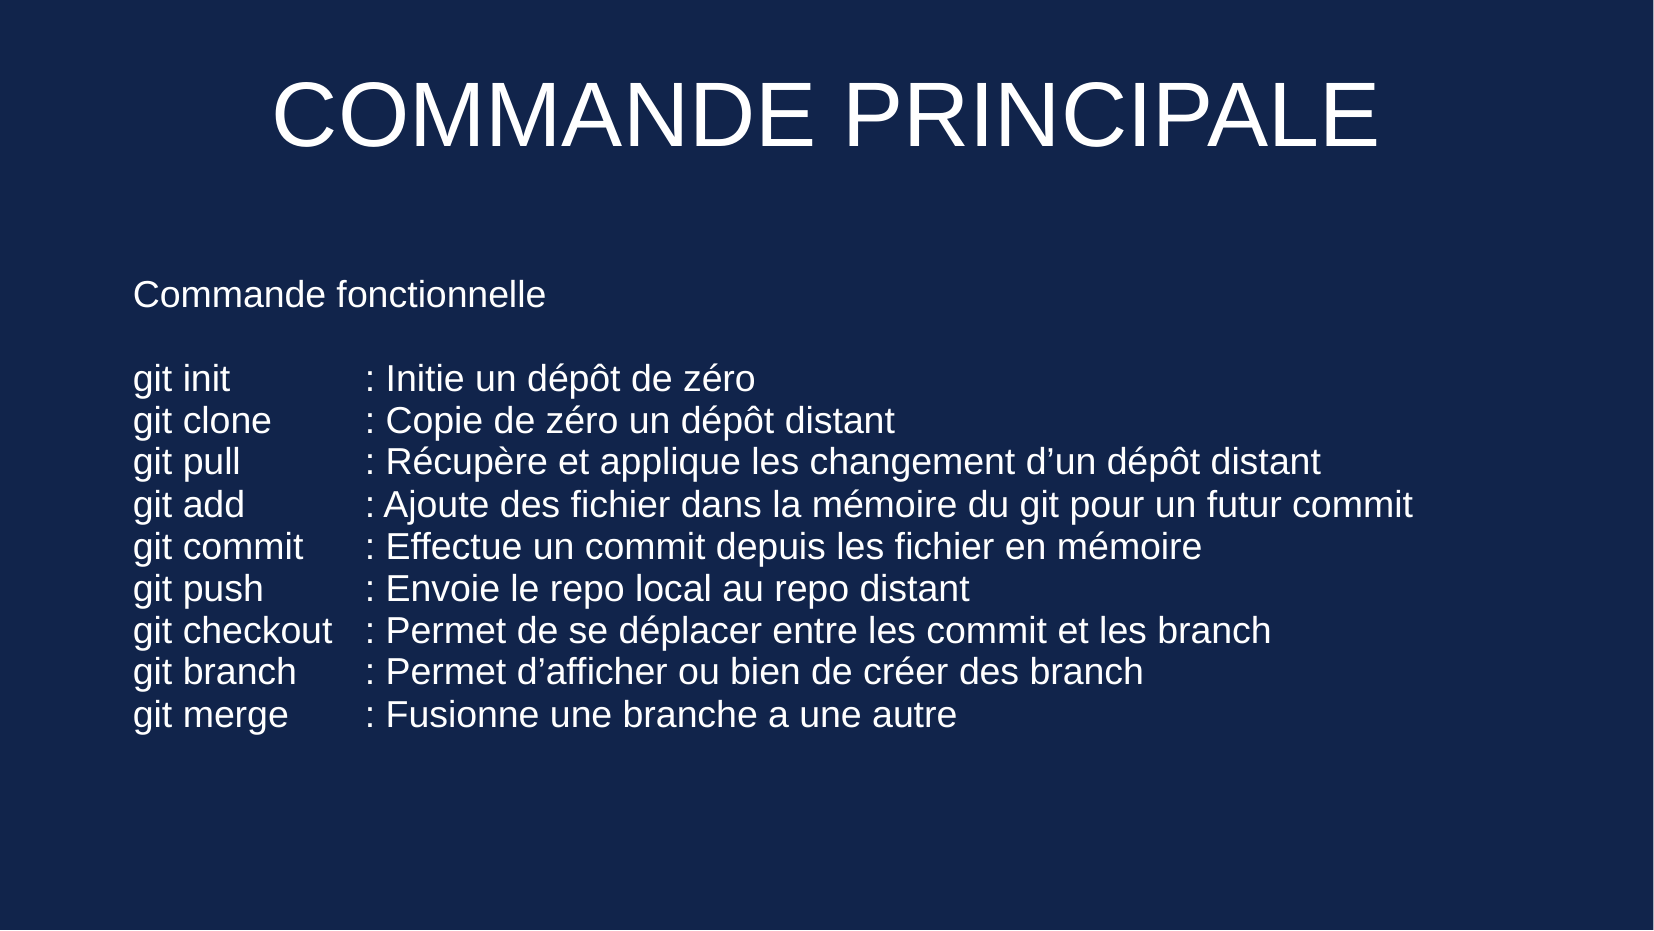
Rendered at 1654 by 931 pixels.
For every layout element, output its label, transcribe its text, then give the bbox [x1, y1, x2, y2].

text_box Commande fonctionnelle git init : Initie un dépôt de zéro git clone : Copie de zéro un dépôt distant git pull : Récupère et applique les changement d’un dépôt distant git add : Ajoute des fichier dans la mémoire du git pour un futur commit git commit : Effectue un commit depuis les fichier en mémoire git push : Envoie le repo local au repo distant git checkout : Permet de se déplacer entre les commit et les branch git branch : Permet d’afficher ou bien de créer des branch git merge : Fusionne une branche a une autre [118, 265, 1654, 785]
title COMMANDE PRINCIPALE [82, 37, 1571, 193]
